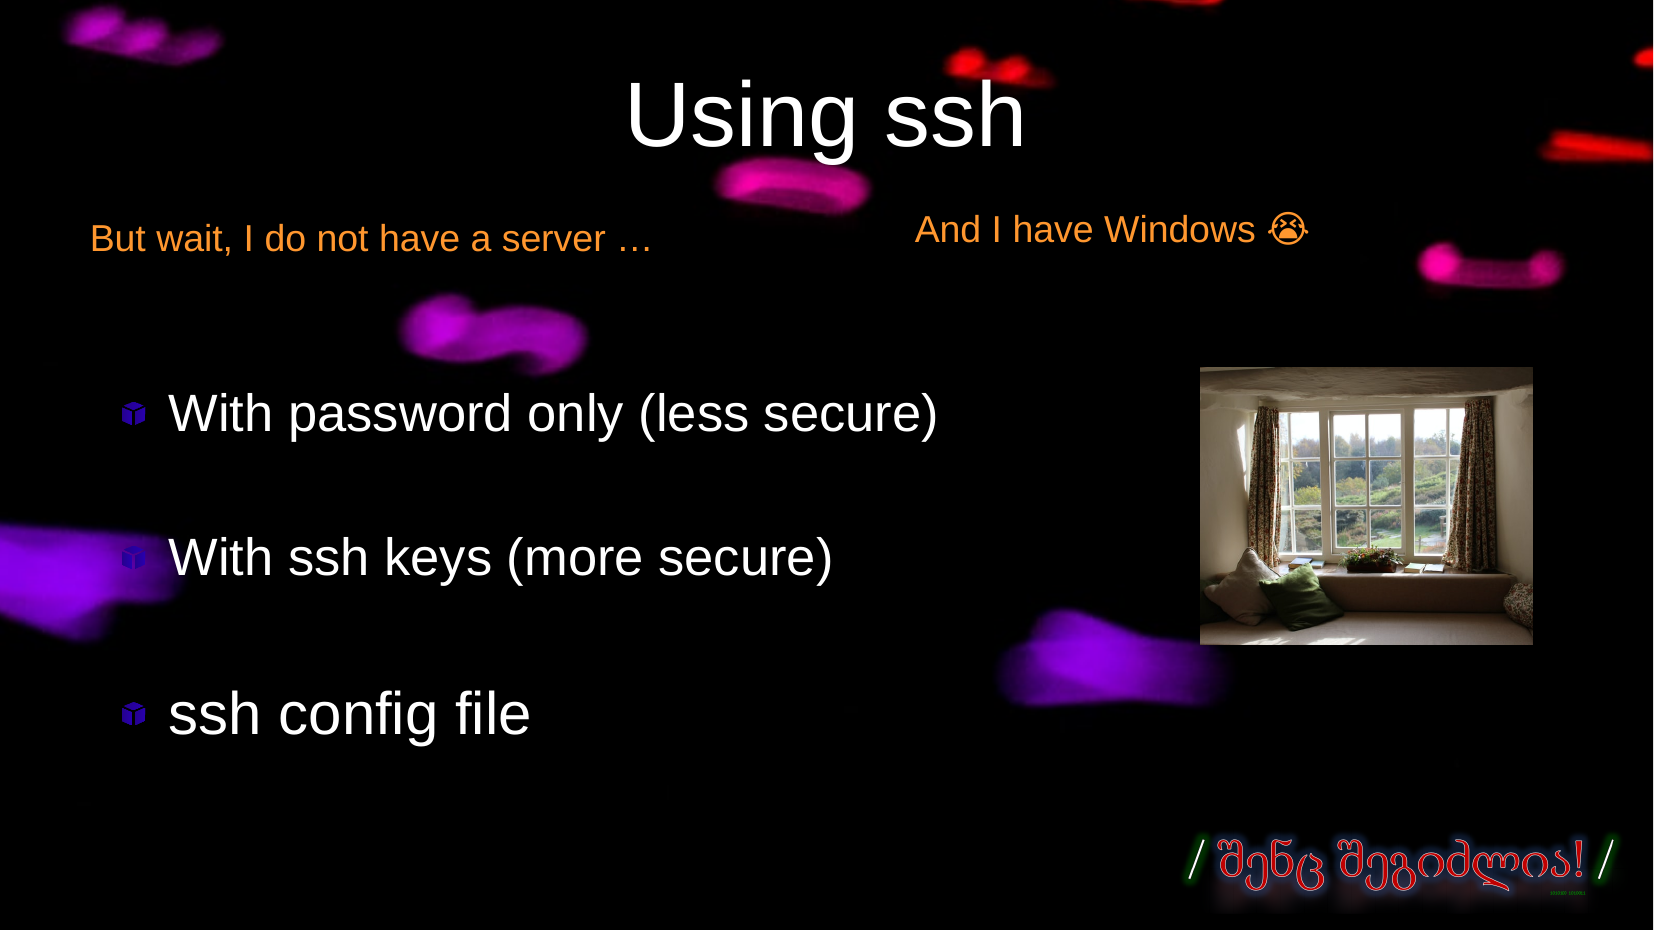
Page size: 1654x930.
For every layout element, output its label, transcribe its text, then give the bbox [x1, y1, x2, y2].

list With password only (less secure) With ssh keys (more secure) ssh config file [105, 240, 1516, 751]
picture [0, 0, 1654, 930]
title Using ssh [82, 12, 1571, 218]
text_box But wait, I do not have a server … [75, 209, 900, 267]
text_box And I have Windows 😭 [900, 201, 1456, 270]
